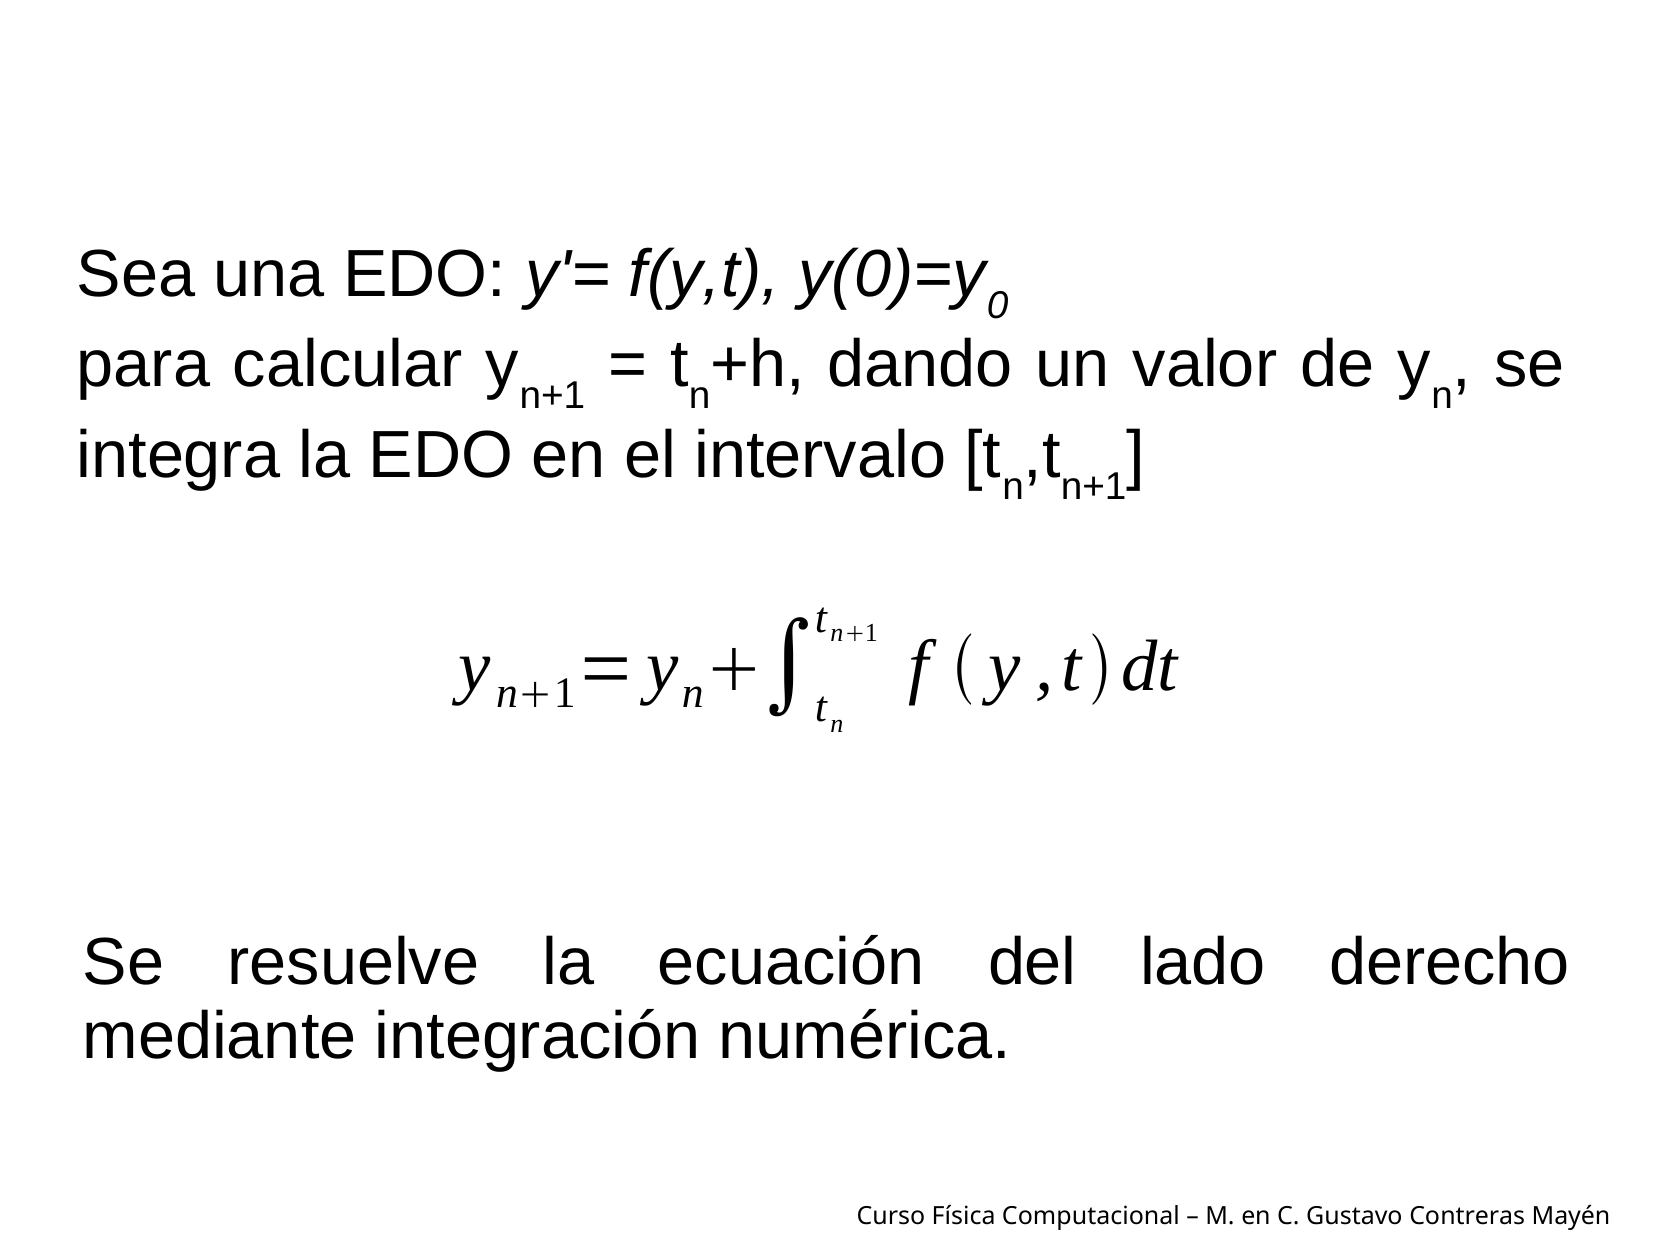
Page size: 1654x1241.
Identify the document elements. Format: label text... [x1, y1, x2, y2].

text_box Se resuelve la ecuación del lado derecho mediante integración numérica. [82, 874, 1571, 1123]
chart [442, 593, 1183, 739]
subtitle Sea una EDO: y'= f(y,t), y(0)=y0 para calcular yn+1 = tn+h, dando un valor de yn, se integra la EDO en el intervalo [tn,tn+1] [76, 177, 1565, 567]
